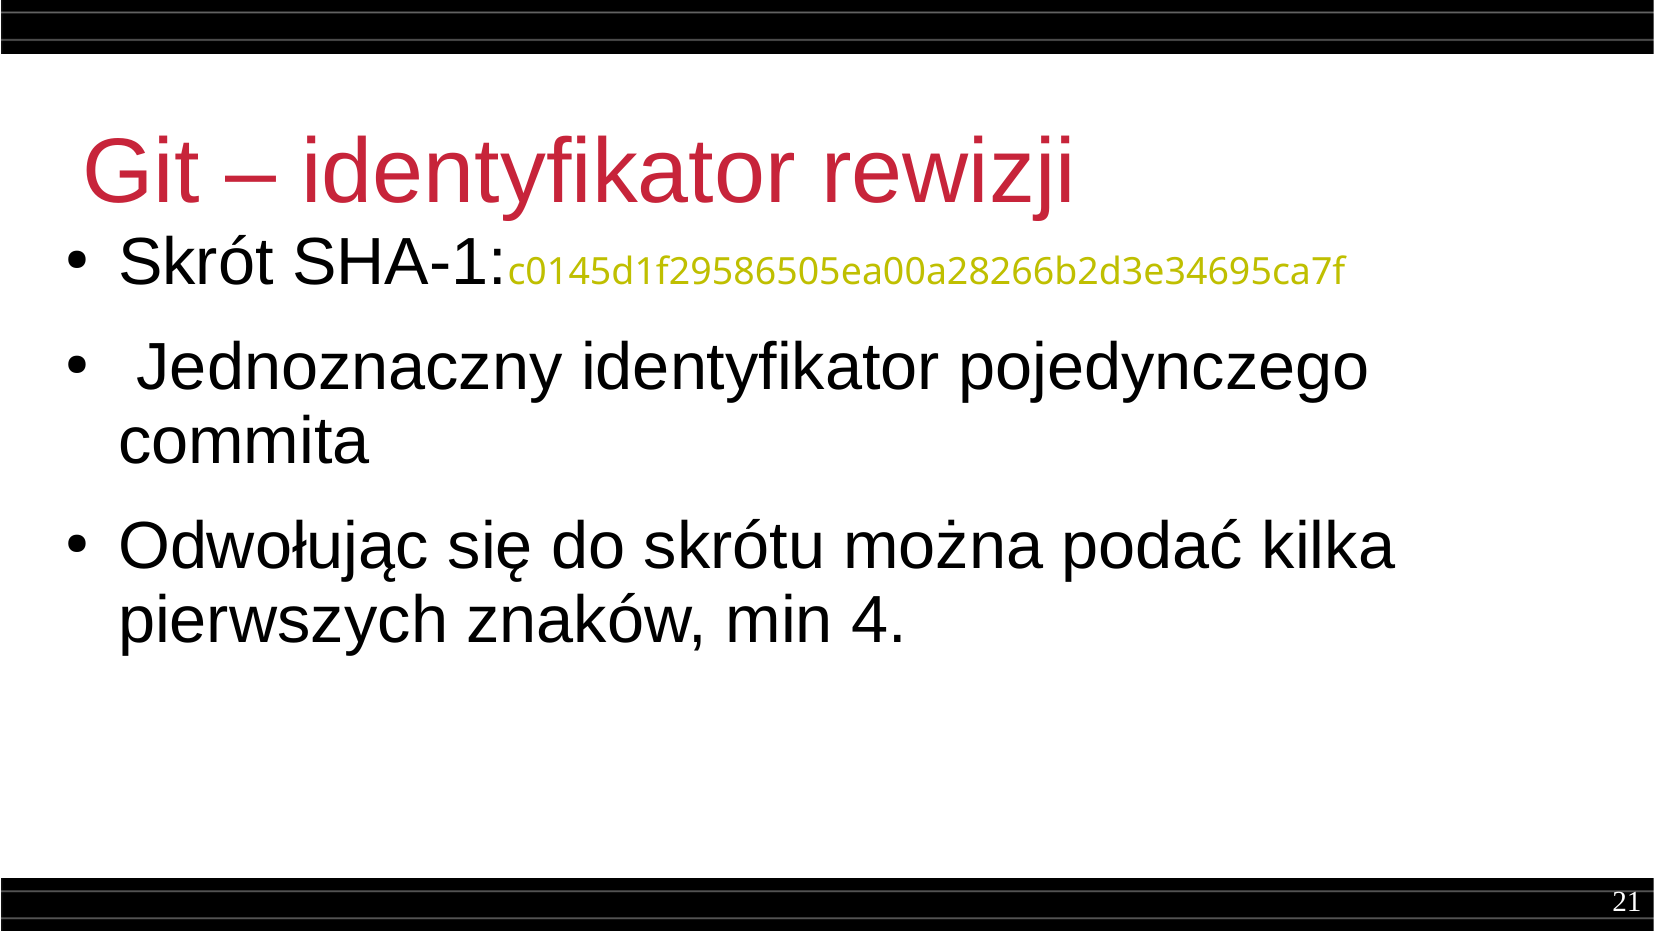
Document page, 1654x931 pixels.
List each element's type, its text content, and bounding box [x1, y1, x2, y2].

list Skrót SHA-1:c0145d1f29586505ea00a28266b2d3e34695ca7f Jednoznaczny identyfikator pojedynczego commita Odwołując się do skrótu można podać kilka pierwszych znaków, min 4. [47, 224, 1536, 804]
picture [1, 878, 1654, 931]
title Git – identyfikator rewizji [82, 92, 1571, 249]
picture [1, 0, 1654, 54]
